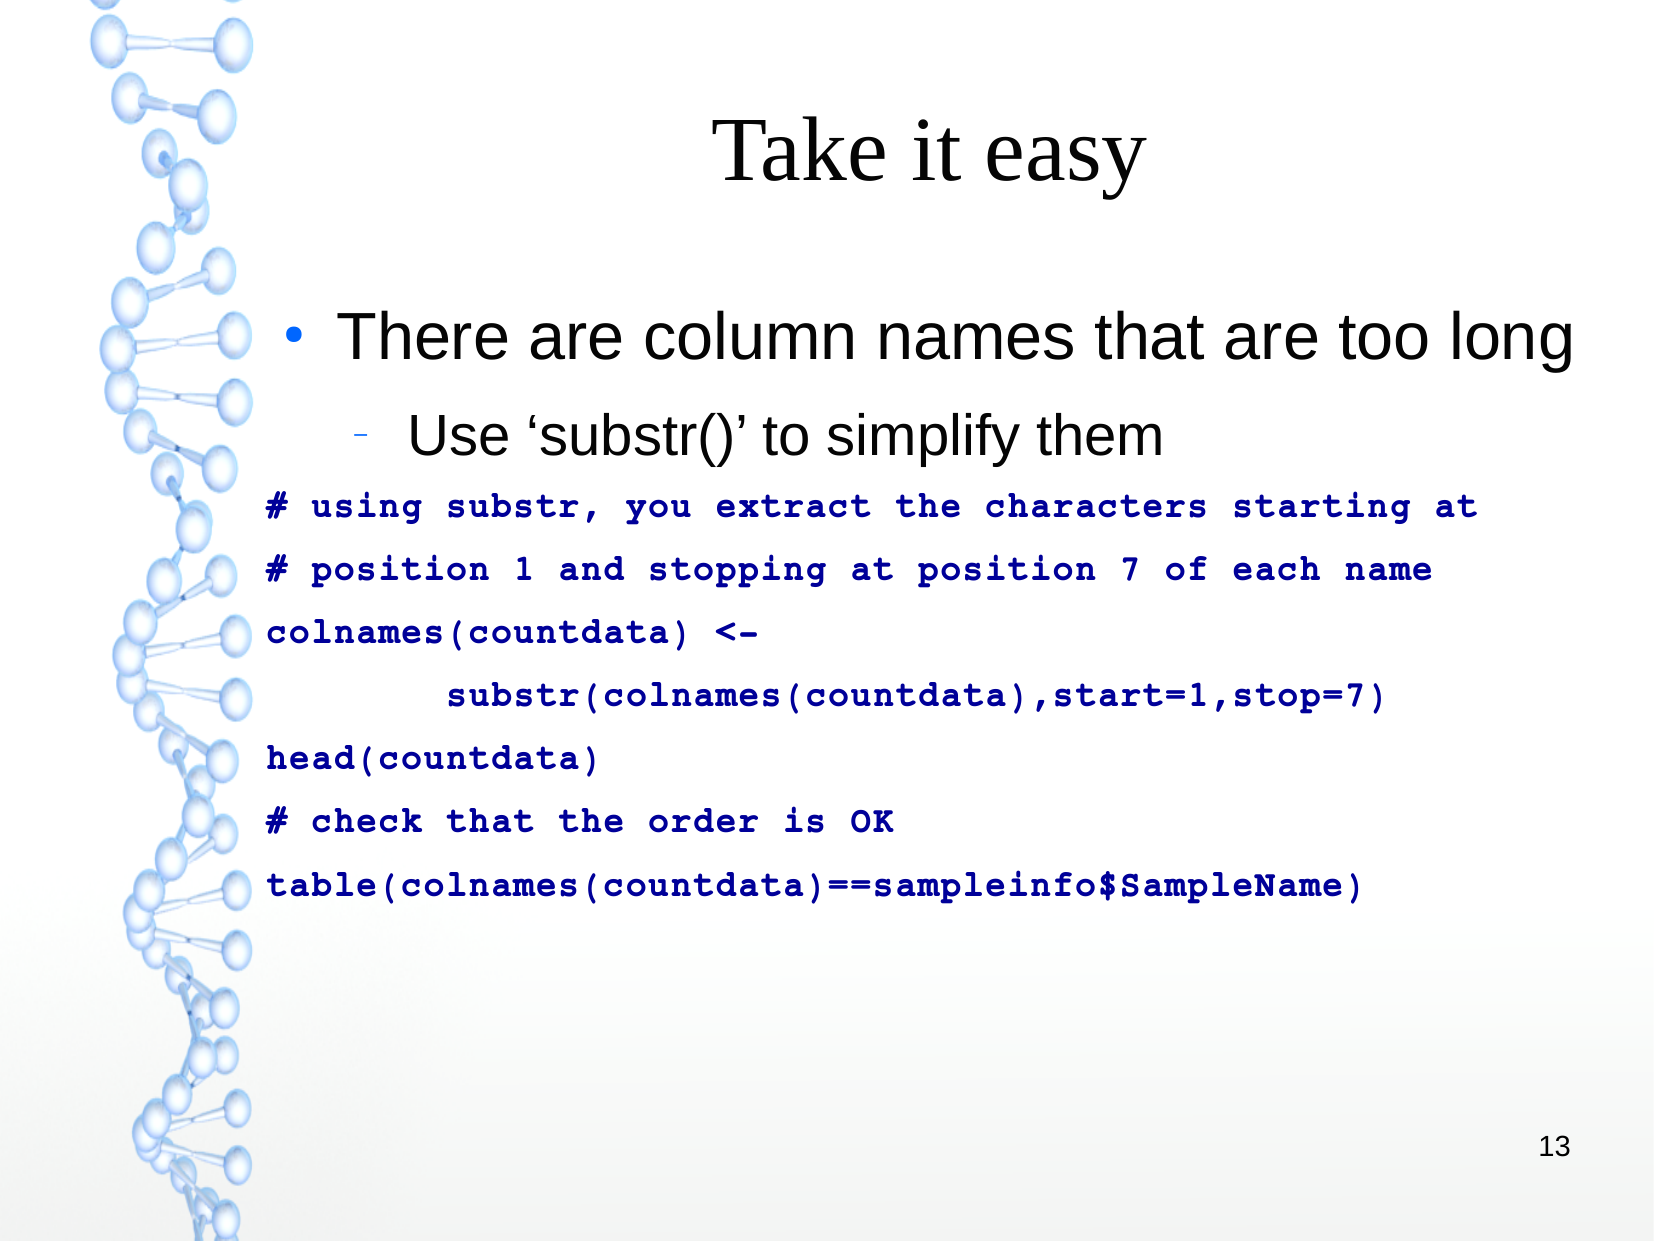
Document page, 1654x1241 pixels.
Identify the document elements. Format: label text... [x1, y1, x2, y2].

picture [0, 0, 1654, 1241]
list There are column names that are too long Use ‘substr()’ to simplify them # using substr, you extract the characters starting at # position 1 and stopping at position 7 of each name colnames(countdata) <- substr(colnames(countdata),start=1,stop=7) head(countdata) # check that the order is OK table(colnames(countdata)==sampleinfo$SampleName) [265, 299, 1595, 1019]
title Take it easy [265, 47, 1595, 252]
